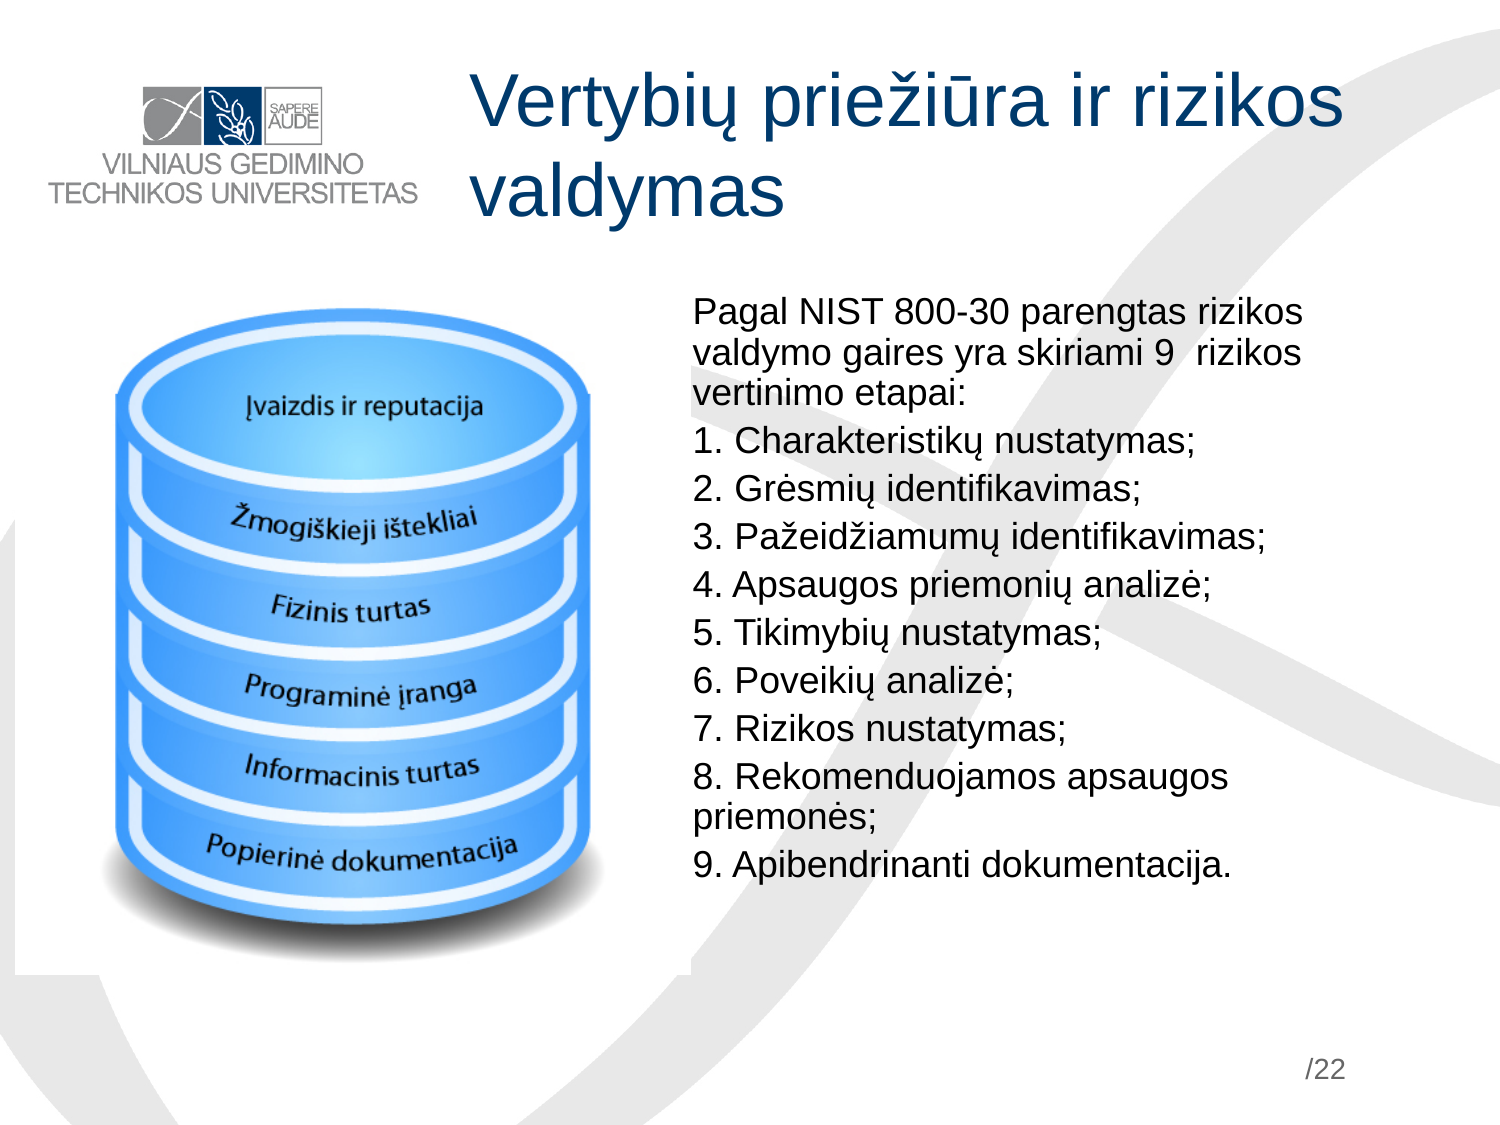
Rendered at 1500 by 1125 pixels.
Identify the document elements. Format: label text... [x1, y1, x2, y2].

text_box Pagal NIST 800-30 parengtas rizikos valdymo gaires yra skiriami 9 rizikos vertinimo etapai: 1. Charakteristikų nustatymas; 2. Grėsmių identifikavimas; 3. Pažeidžiamumų identifikavimas; 4. Apsaugos priemonių analizė; 5. Tikimybių nustatymas; 6. Poveikių analizė; 7. Rizikos nustatymas; 8. Rekomenduojamos apsaugos priemonės; 9. Apibendrinanti dokumentacija. [677, 284, 1434, 960]
text_box /22 [1290, 1042, 1447, 1103]
text_box Vertybių priežiūra ir rizikos valdymas [454, 19, 1447, 265]
picture [0, 0, 1500, 1125]
